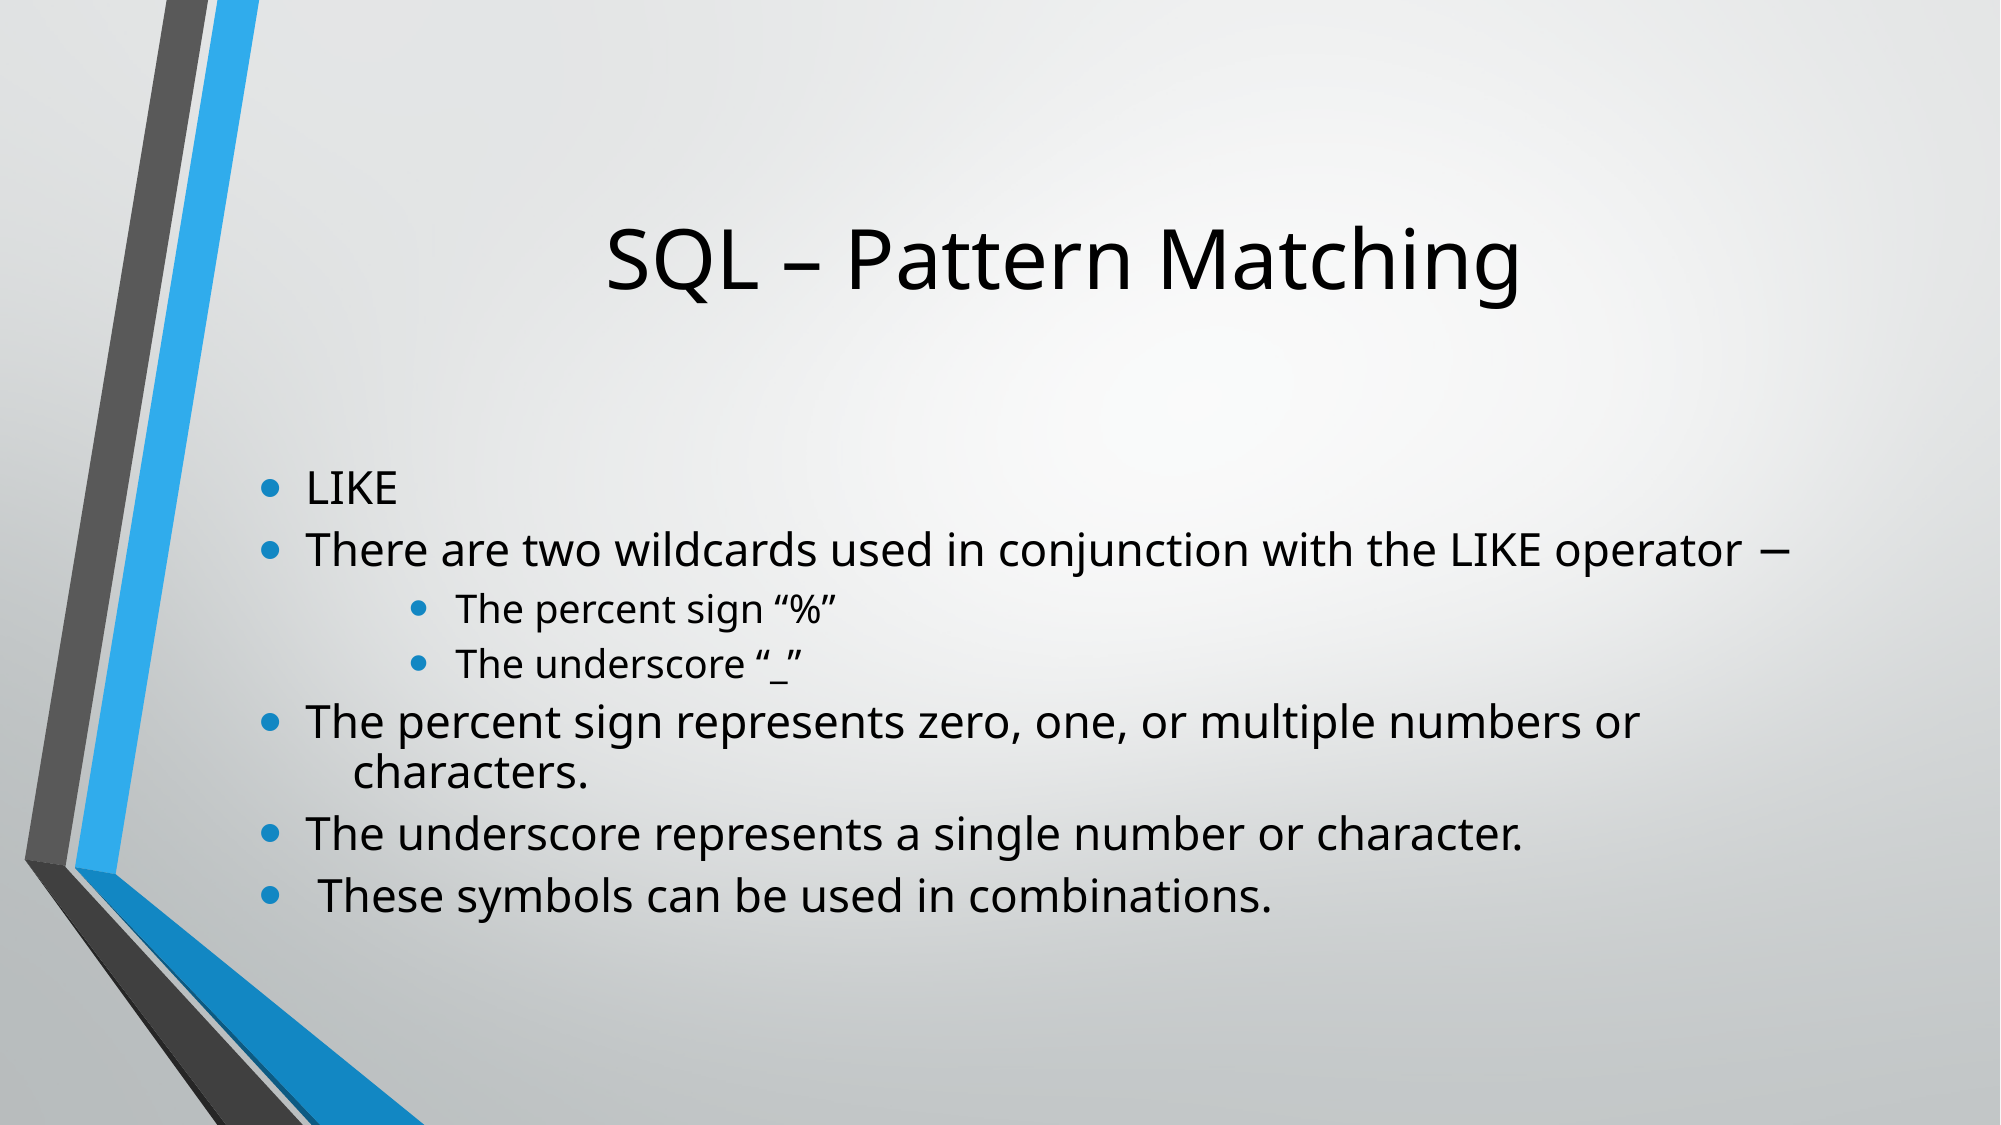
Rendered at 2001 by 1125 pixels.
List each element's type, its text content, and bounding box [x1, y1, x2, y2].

list LIKE There are two wildcards used in conjunction with the LIKE operator − The percent sign “%” The underscore “_” The percent sign represents zero, one, or multiple numbers or characters. The underscore represents a single number or character. These symbols can be used in combinations. [243, 437, 1887, 950]
title SQL – Pattern Matching [243, 112, 1887, 400]
